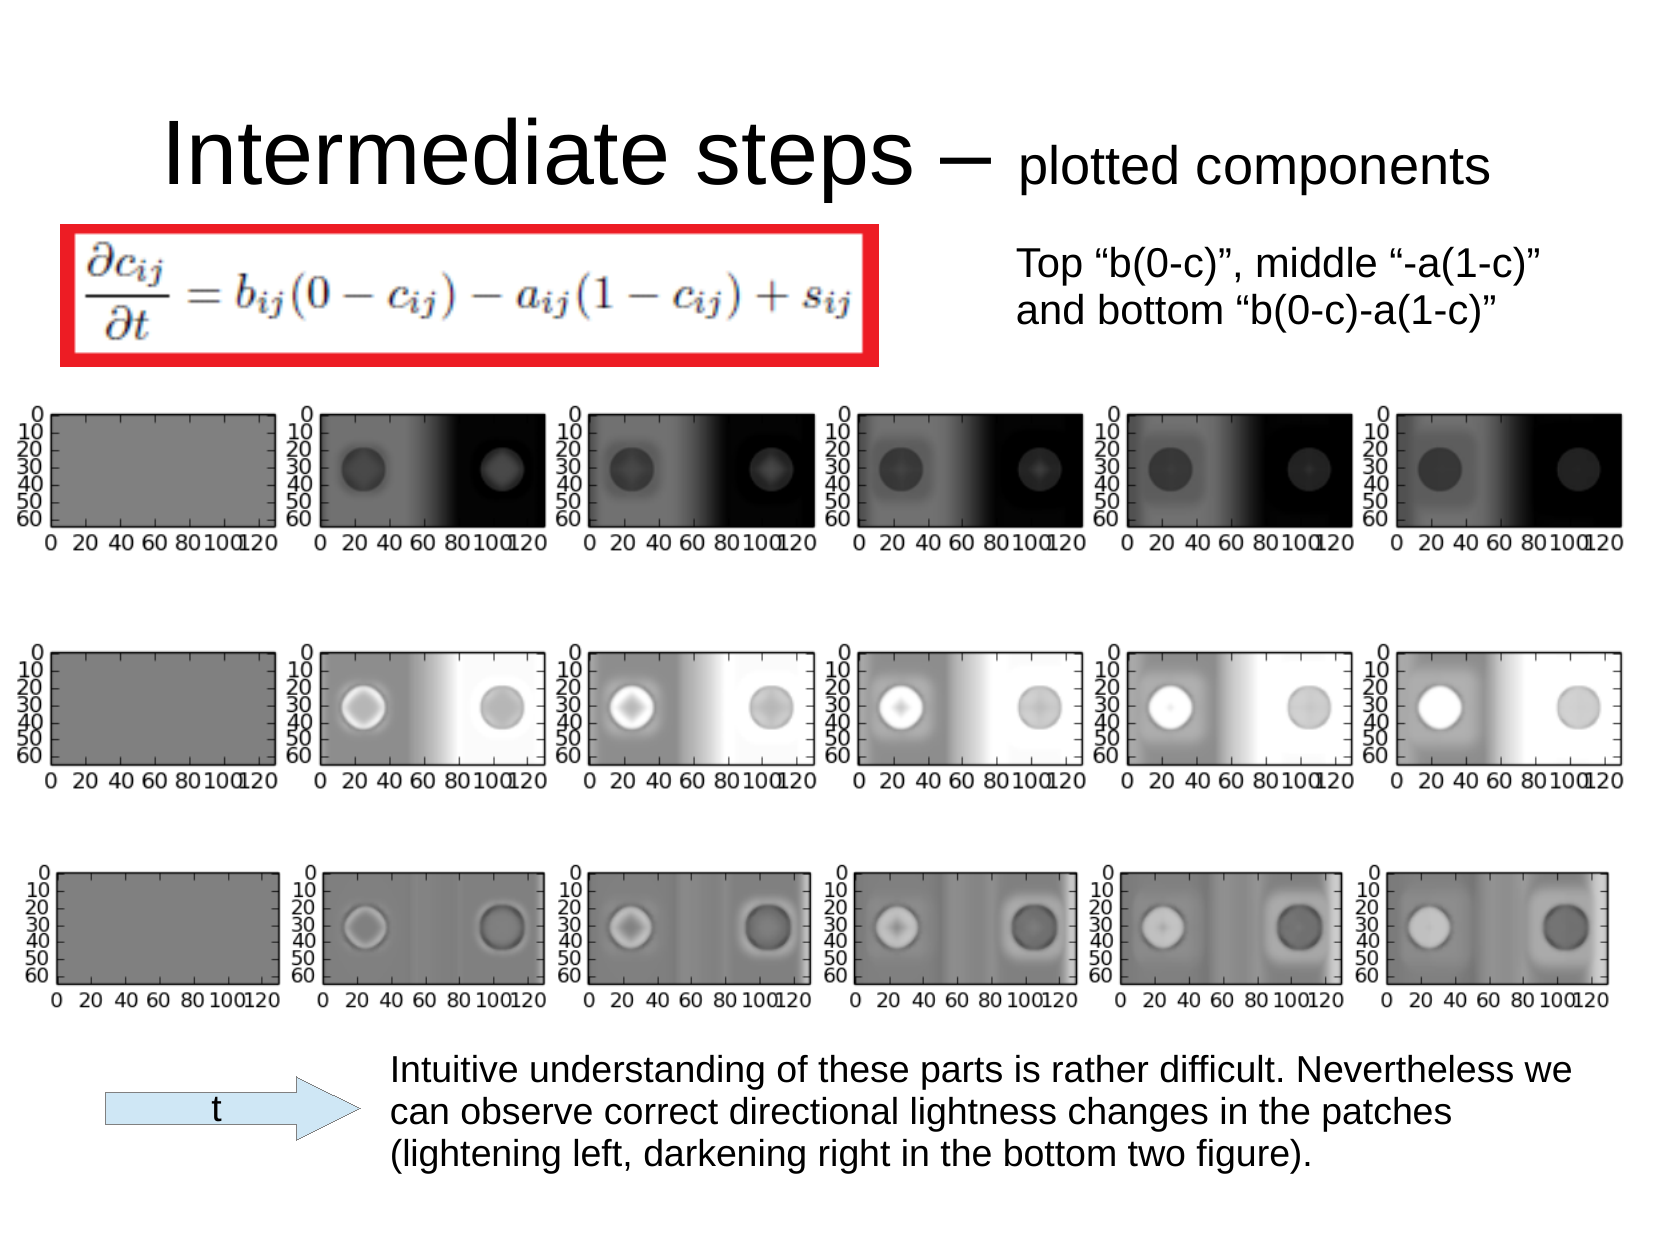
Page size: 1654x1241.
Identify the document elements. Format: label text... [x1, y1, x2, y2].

picture [60, 224, 879, 367]
text_box Intuitive understanding of these parts is rather difficult. Nevertheless we can observe correct directional lightness changes in the patches (lightening left, darkening right in the bottom two figure). [375, 1041, 1609, 1186]
list Top “b(0-c)”, middle “-a(1-c)” and bottom “b(0-c)-a(1-c)” [945, 240, 1576, 386]
text_box t [105, 1076, 361, 1141]
title Intermediate steps – plotted components [82, 49, 1571, 257]
picture [0, 839, 1654, 1042]
picture [0, 386, 1654, 814]
